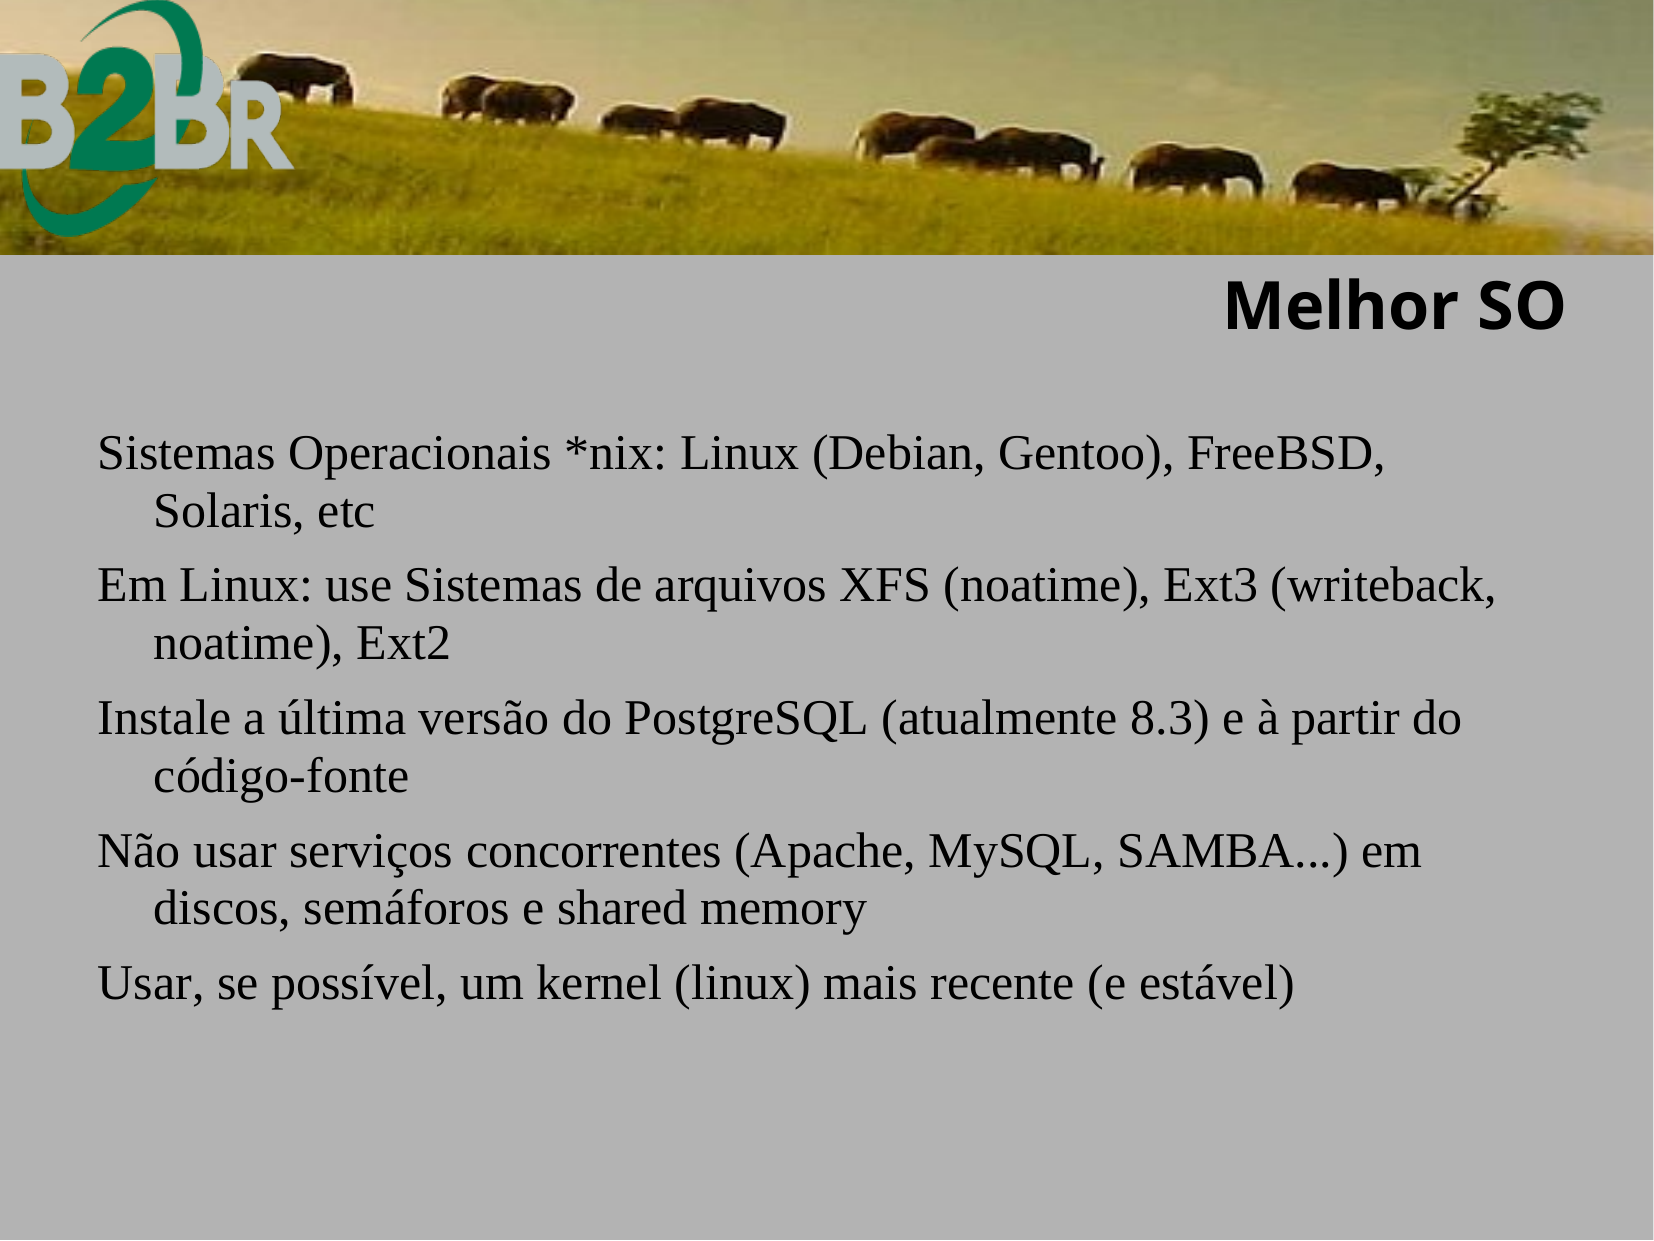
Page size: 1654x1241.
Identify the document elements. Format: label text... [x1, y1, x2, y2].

picture [0, 0, 1654, 255]
text_box Melhor SO [521, 255, 1583, 363]
list Sistemas Operacionais *nix: Linux (Debian, Gentoo), FreeBSD, Solaris, etc Em Linux: use Sistemas de arquivos XFS (noatime), Ext3 (writeback, noatime), Ext2 Instale a última versão do PostgreSQL (atualmente 8.3) e à partir do código-fonte Não usar serviços concorrentes (Apache, MySQL, SAMBA...) em discos, semáforos e shared memory Usar, se possível, um kernel (linux) mais recente (e estável) [97, 421, 1504, 1140]
